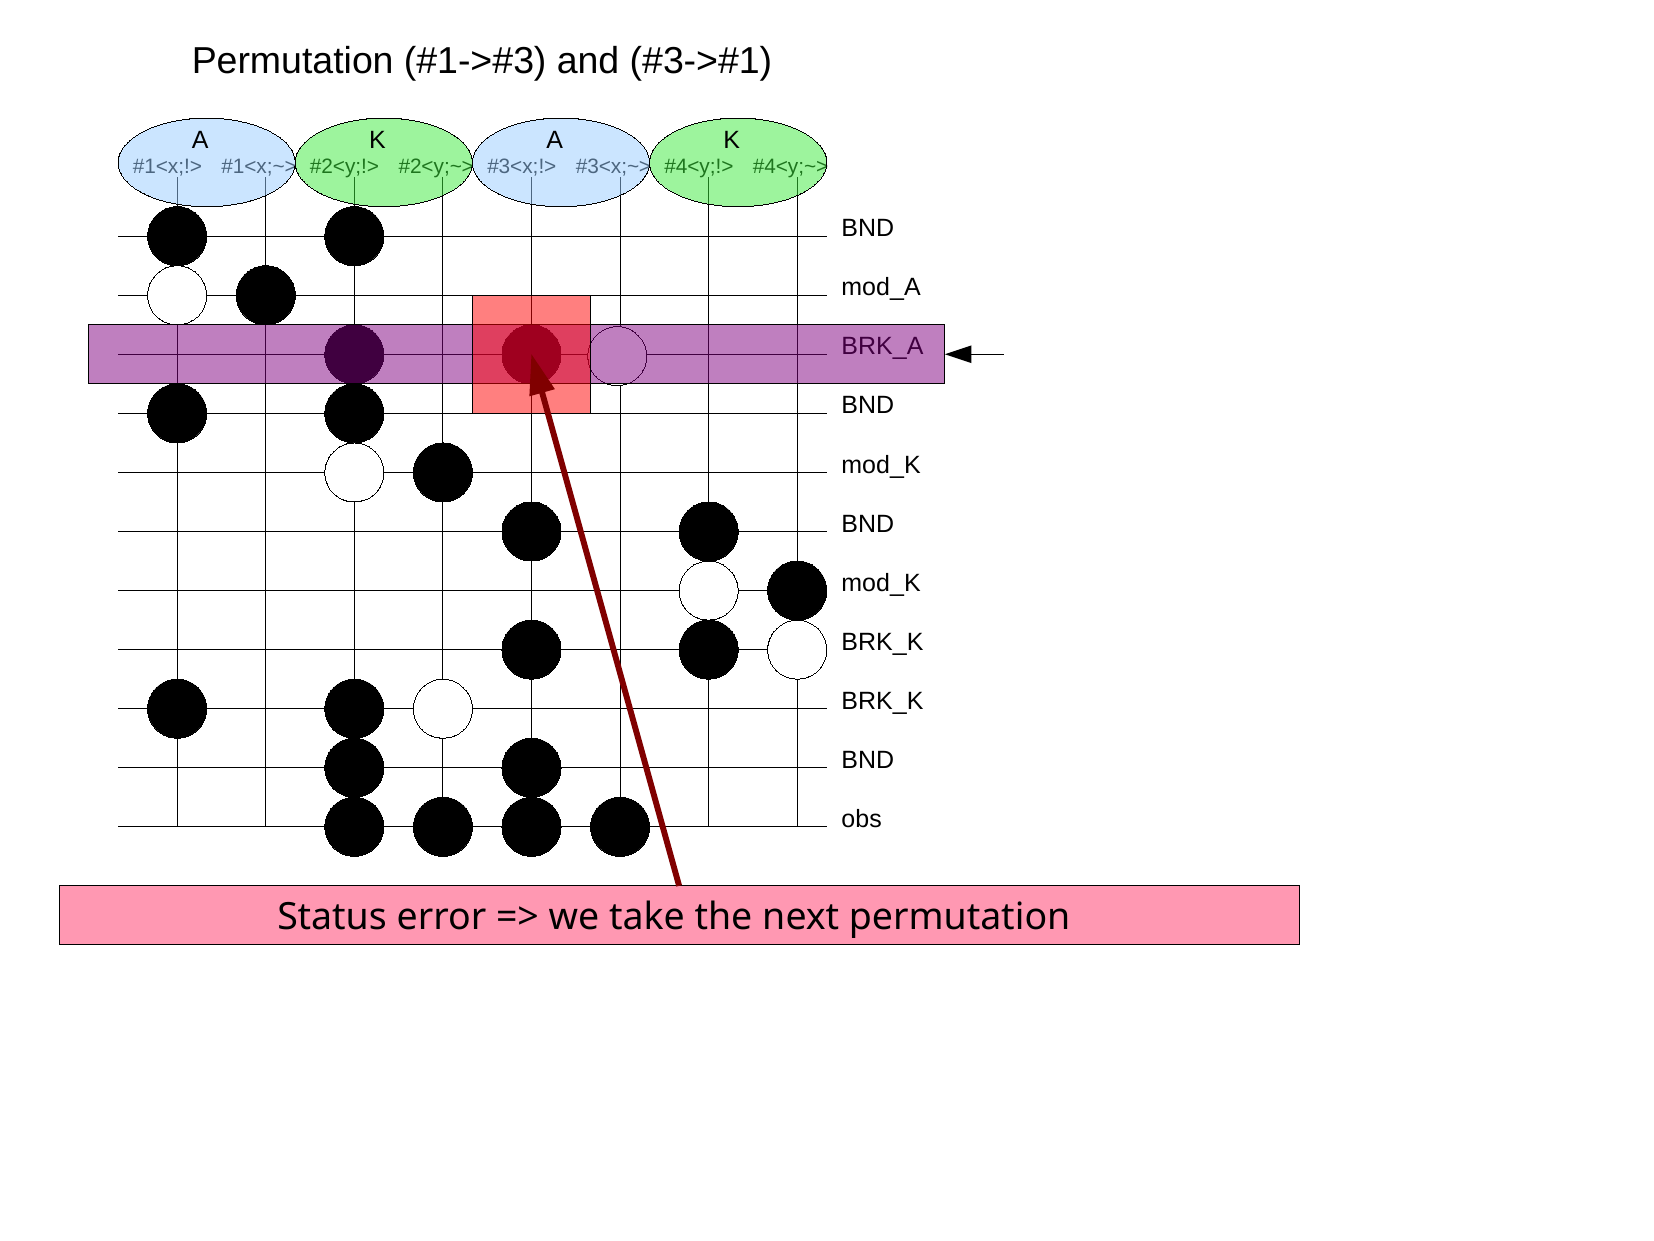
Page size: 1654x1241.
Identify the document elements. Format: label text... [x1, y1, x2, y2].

text_box [324, 679, 384, 857]
text_box #2<y;!> [295, 169, 307, 186]
text_box [147, 679, 207, 739]
text_box A [177, 118, 224, 161]
text_box BND [826, 501, 910, 561]
text_box [767, 561, 827, 680]
text_box [88, 118, 945, 502]
text_box #3<x;!> [472, 168, 484, 186]
text_box BND [826, 384, 910, 442]
text_box K [708, 118, 756, 161]
text_box K [354, 118, 401, 161]
text_box #4<y;!> [649, 168, 662, 186]
text_box #3<x;~> [638, 171, 649, 186]
text_box Status error => we take the next permutation [59, 885, 1300, 945]
text_box Permutation (#1->#3) and (#3->#1) [177, 31, 788, 89]
text_box mod_A [826, 265, 937, 324]
text_box [501, 620, 562, 680]
text_box mod_K [826, 442, 937, 502]
text_box [413, 442, 473, 502]
text_box [501, 501, 562, 562]
text_box #4<y;~> [815, 147, 843, 186]
text_box BND [826, 738, 910, 798]
text_box [501, 738, 562, 857]
text_box BRK_K [826, 679, 939, 739]
text_box #1<x;!> [118, 169, 130, 186]
text_box [413, 797, 473, 857]
text_box [590, 797, 650, 857]
text_box [679, 501, 739, 680]
text_box #1<x;~> [283, 170, 295, 186]
text_box obs [826, 797, 897, 857]
text_box [413, 679, 473, 739]
text_box BND [826, 206, 910, 265]
text_box A [531, 118, 578, 161]
text_box mod_K [826, 561, 937, 620]
text_box #2<y;~> [461, 171, 472, 186]
text_box BRK_K [826, 620, 939, 679]
